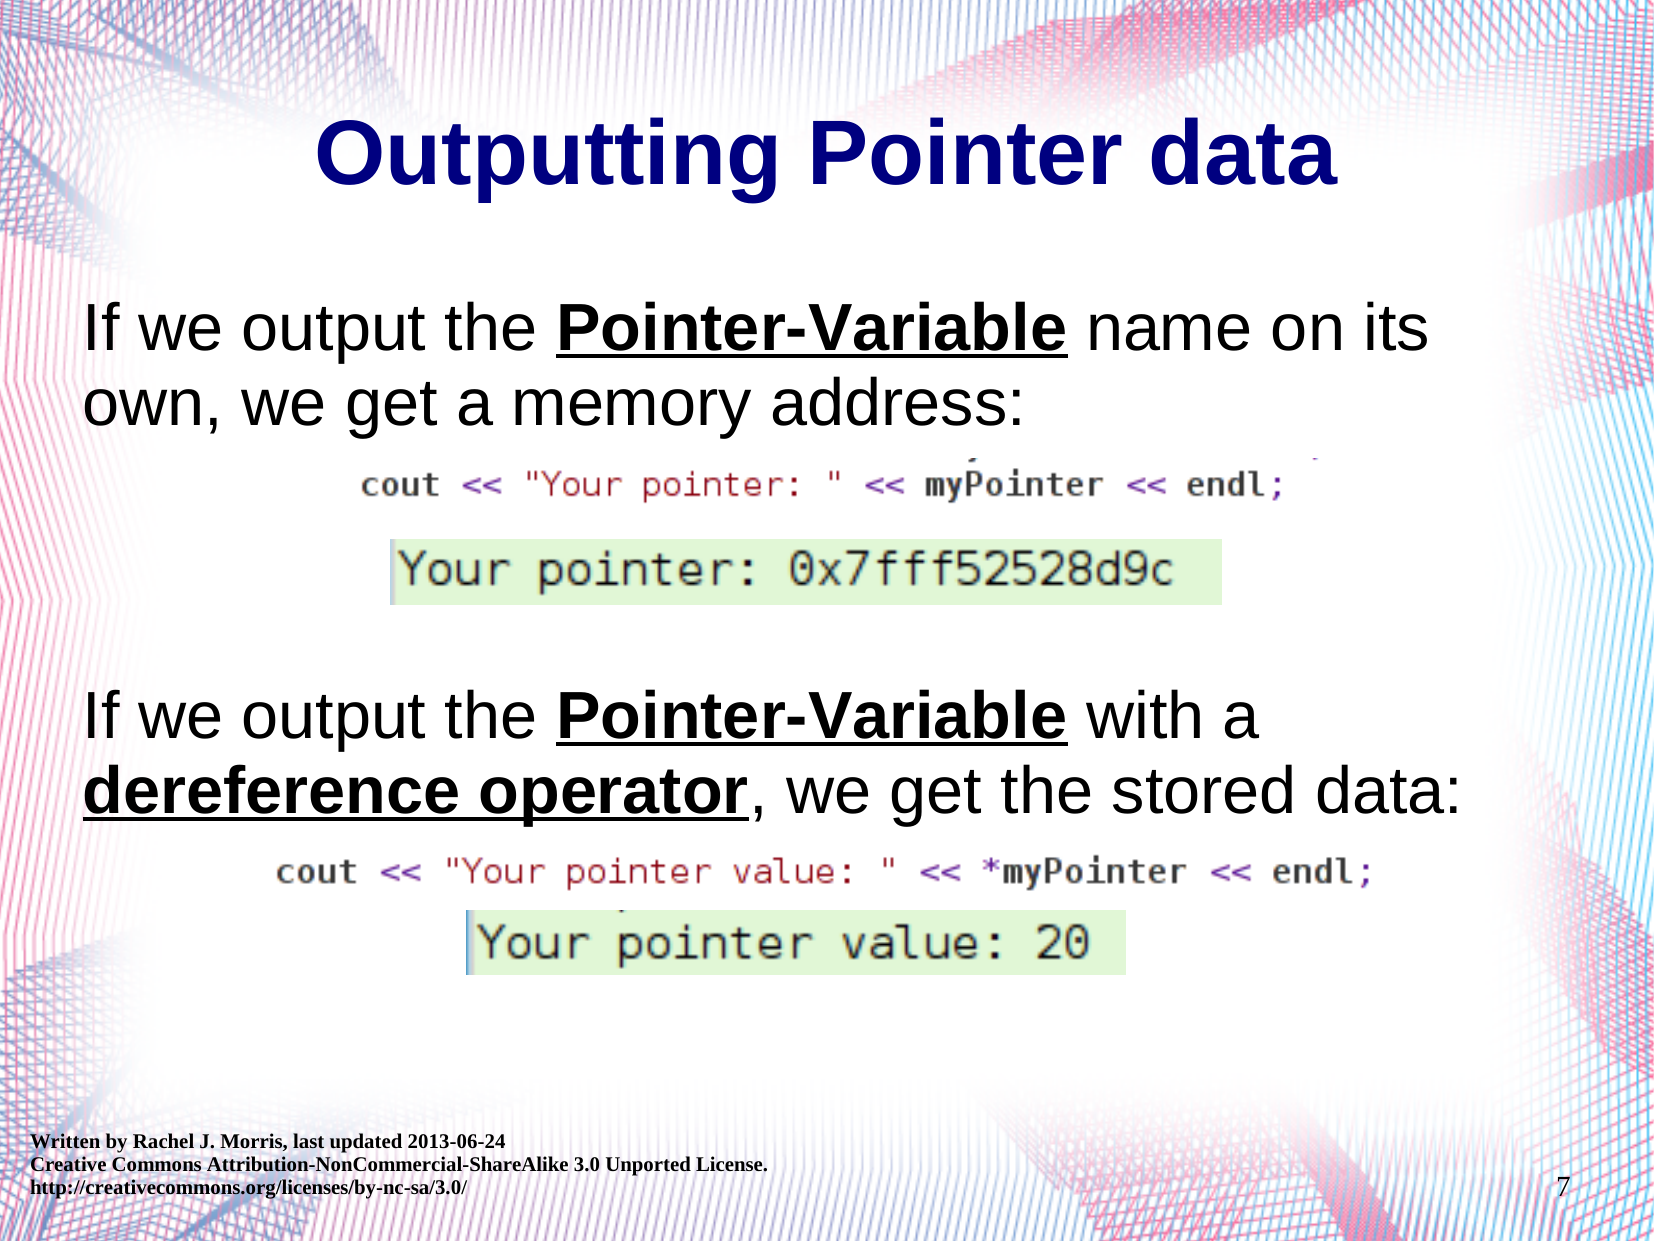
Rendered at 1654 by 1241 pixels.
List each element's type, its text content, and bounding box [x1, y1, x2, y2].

list If we output the Pointer-Variable name on its own, we get a memory address: If we output the Pointer-Variable with a dereference operator, we get the stored data: [82, 290, 1571, 1010]
title Outputting Pointer data [82, 49, 1571, 257]
picture [0, 0, 1654, 1241]
